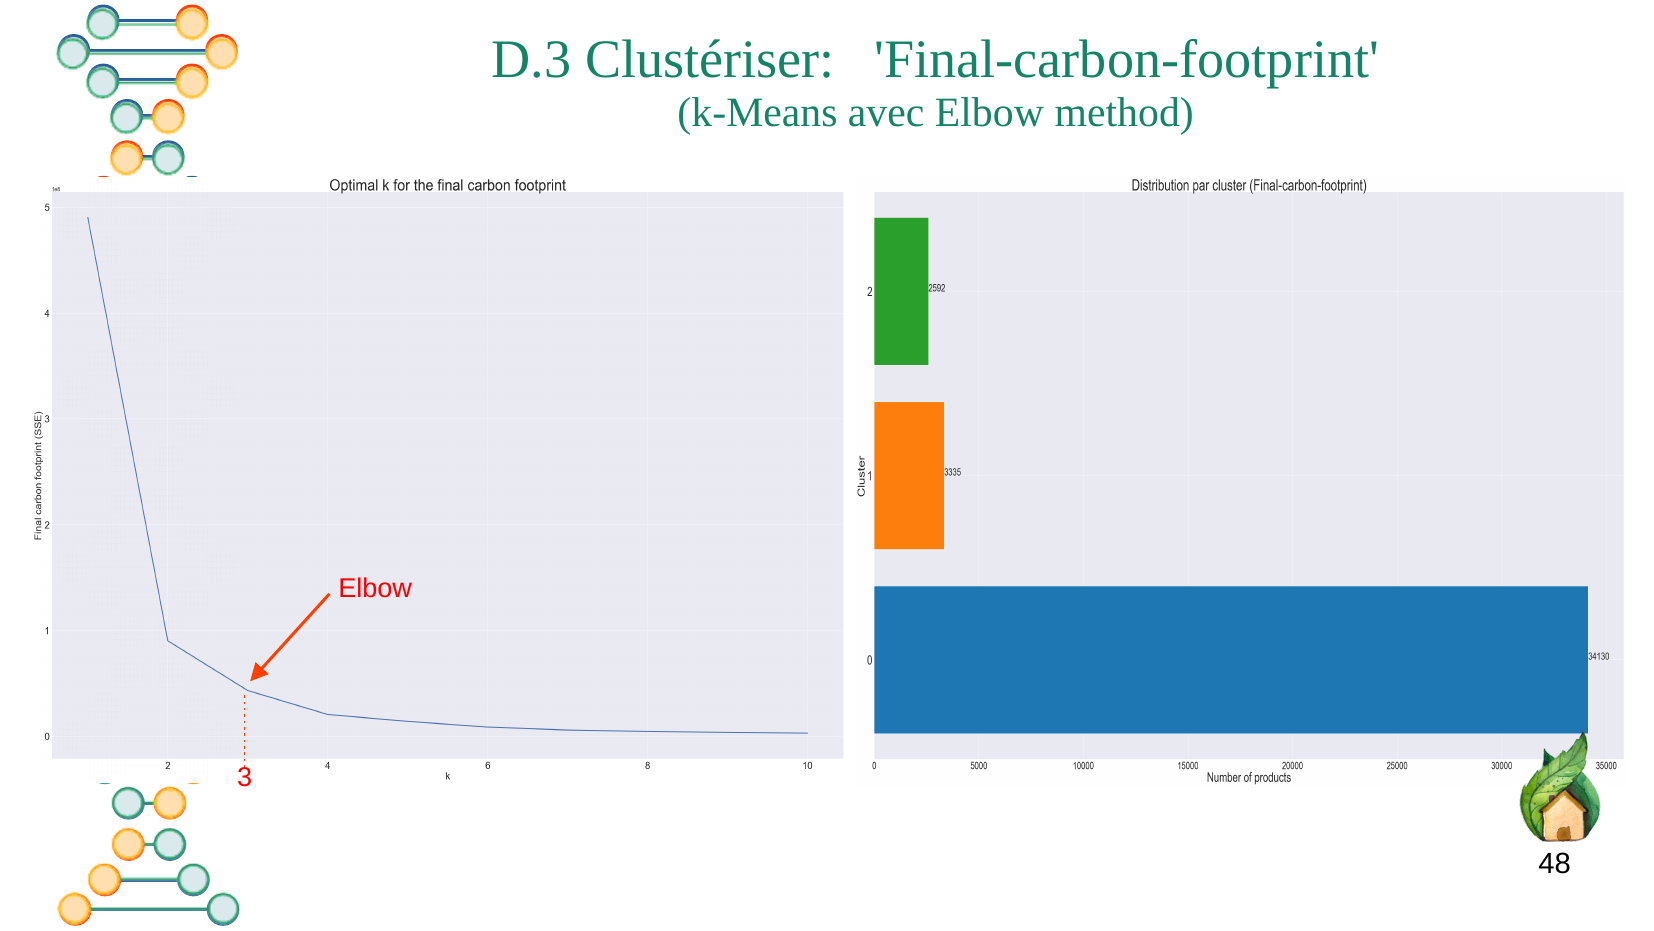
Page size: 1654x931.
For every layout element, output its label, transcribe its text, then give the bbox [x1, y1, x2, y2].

title D.3 Clustériser: 'Final-carbon-footprint' (k-Means avec Elbow method) [236, 5, 1565, 160]
picture [0, 0, 845, 931]
text_box Elbow [323, 565, 562, 650]
text_box 3 [222, 754, 290, 839]
picture [856, 177, 1625, 845]
